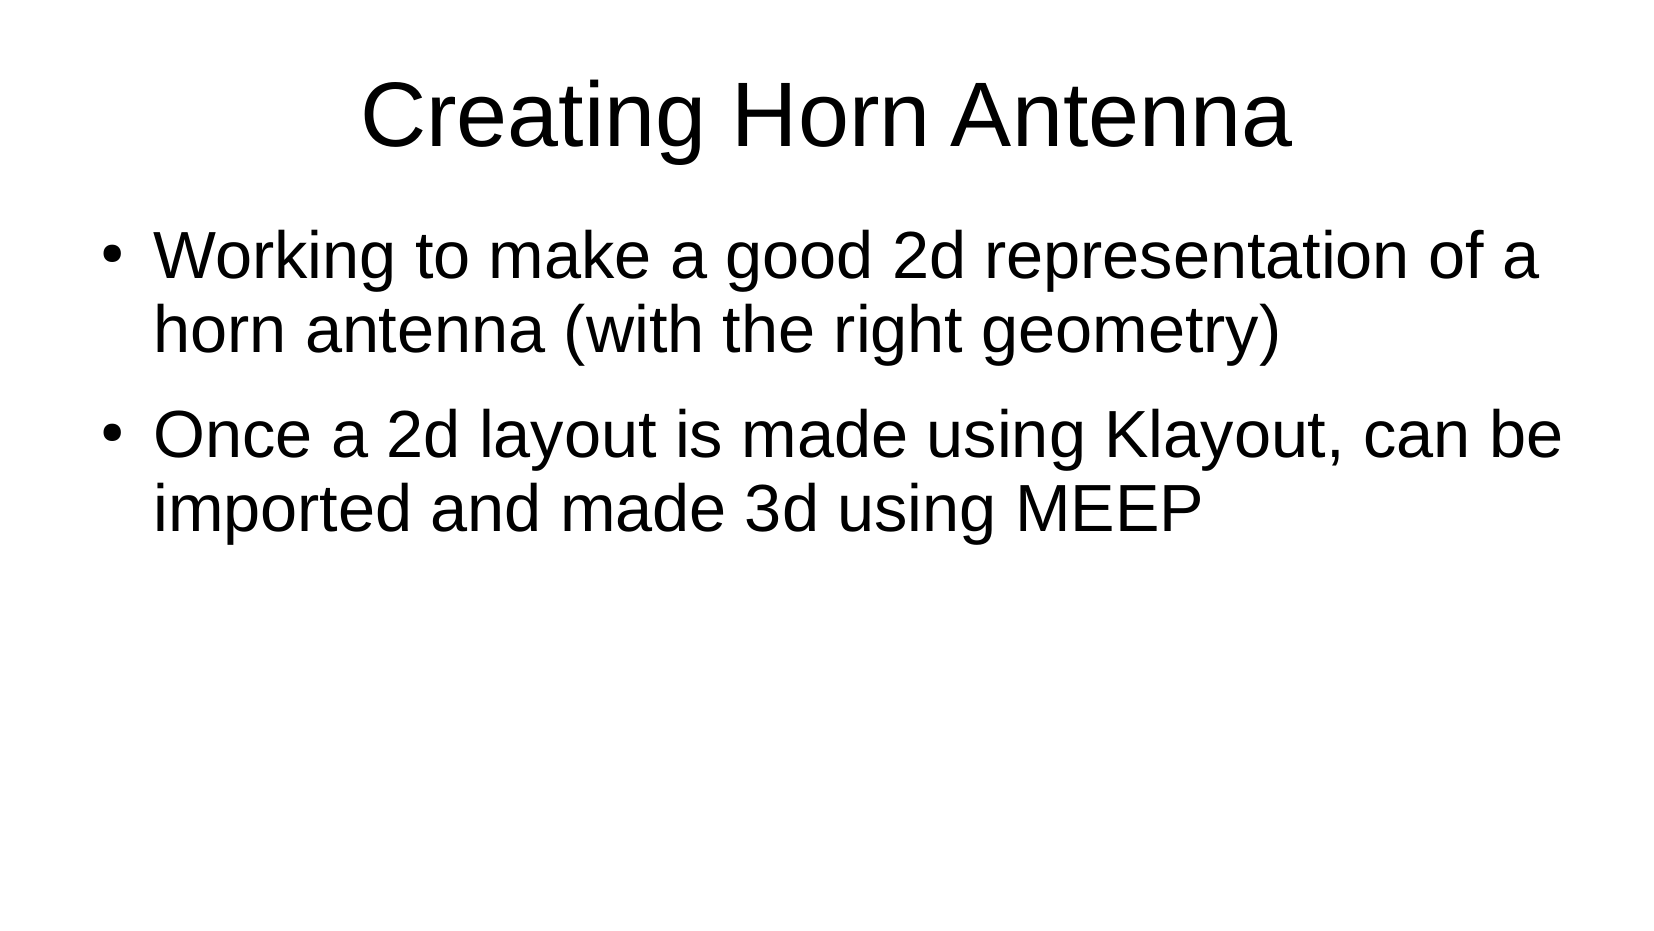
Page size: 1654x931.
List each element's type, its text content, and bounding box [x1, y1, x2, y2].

title Creating Horn Antenna [82, 37, 1571, 193]
list Working to make a good 2d representation of a horn antenna (with the right geometry) Once a 2d layout is made using Klayout, can be imported and made 3d using MEEP [82, 217, 1571, 758]
